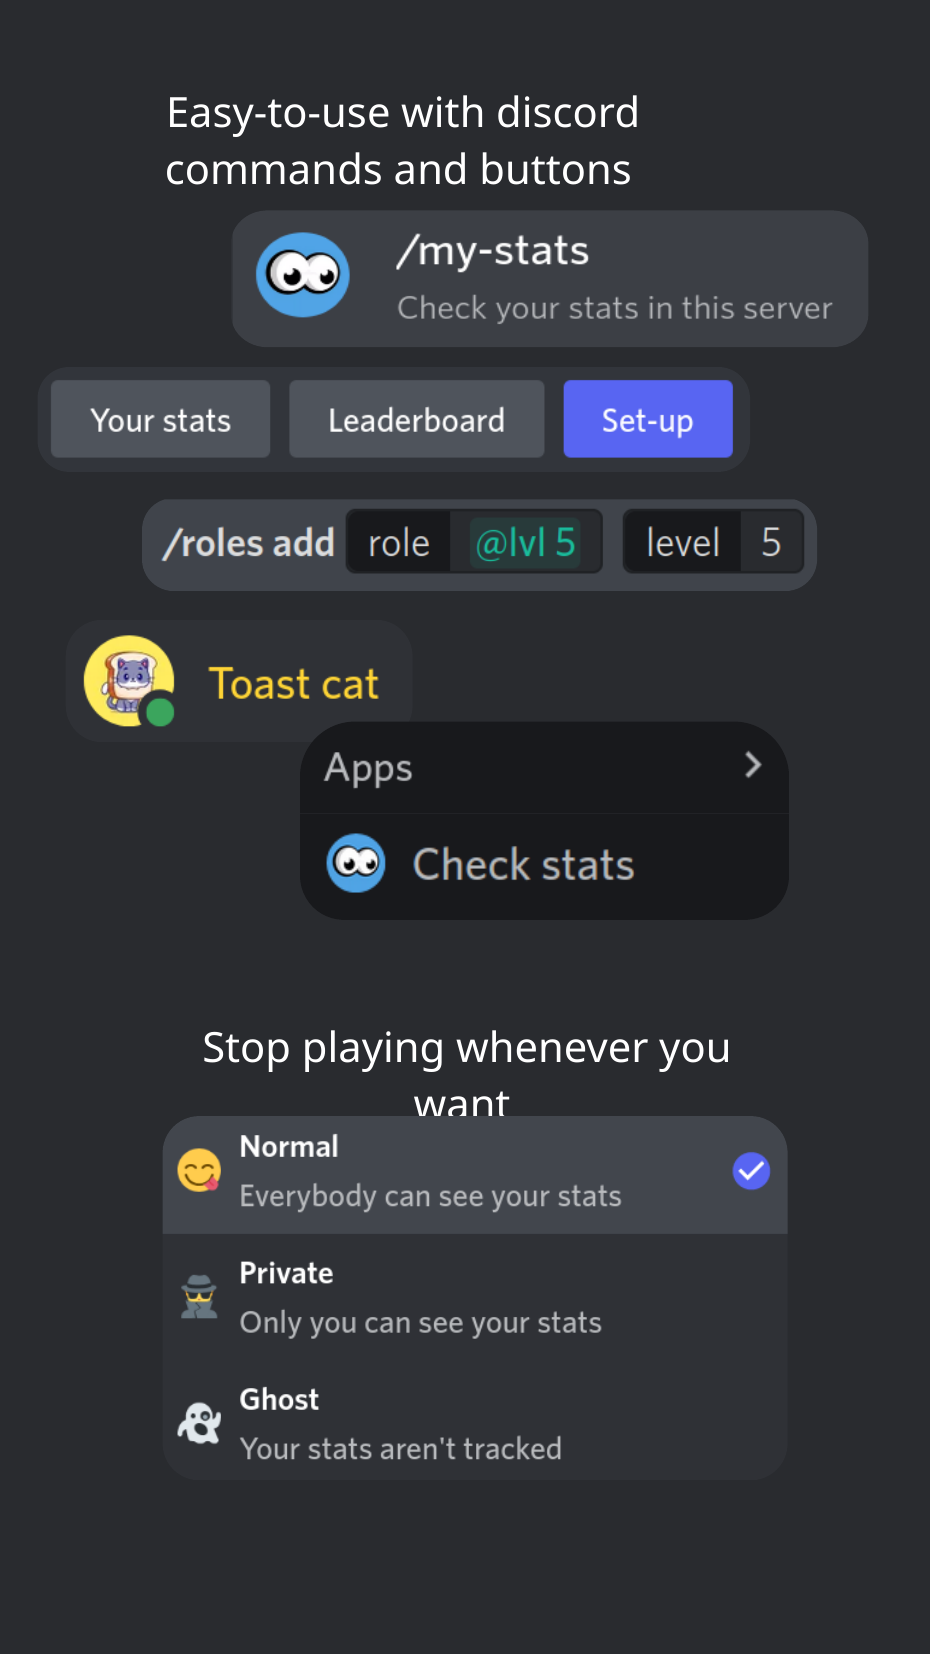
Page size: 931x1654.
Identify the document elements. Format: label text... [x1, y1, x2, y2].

text_box [230, 210, 869, 348]
text_box [162, 1116, 788, 1481]
text_box Stop playing whenever you want [187, 1010, 788, 1074]
text_box [37, 367, 751, 472]
text_box [142, 499, 818, 592]
text_box Easy-to-use with discord commands and buttons [150, 75, 826, 186]
text_box [65, 619, 789, 920]
